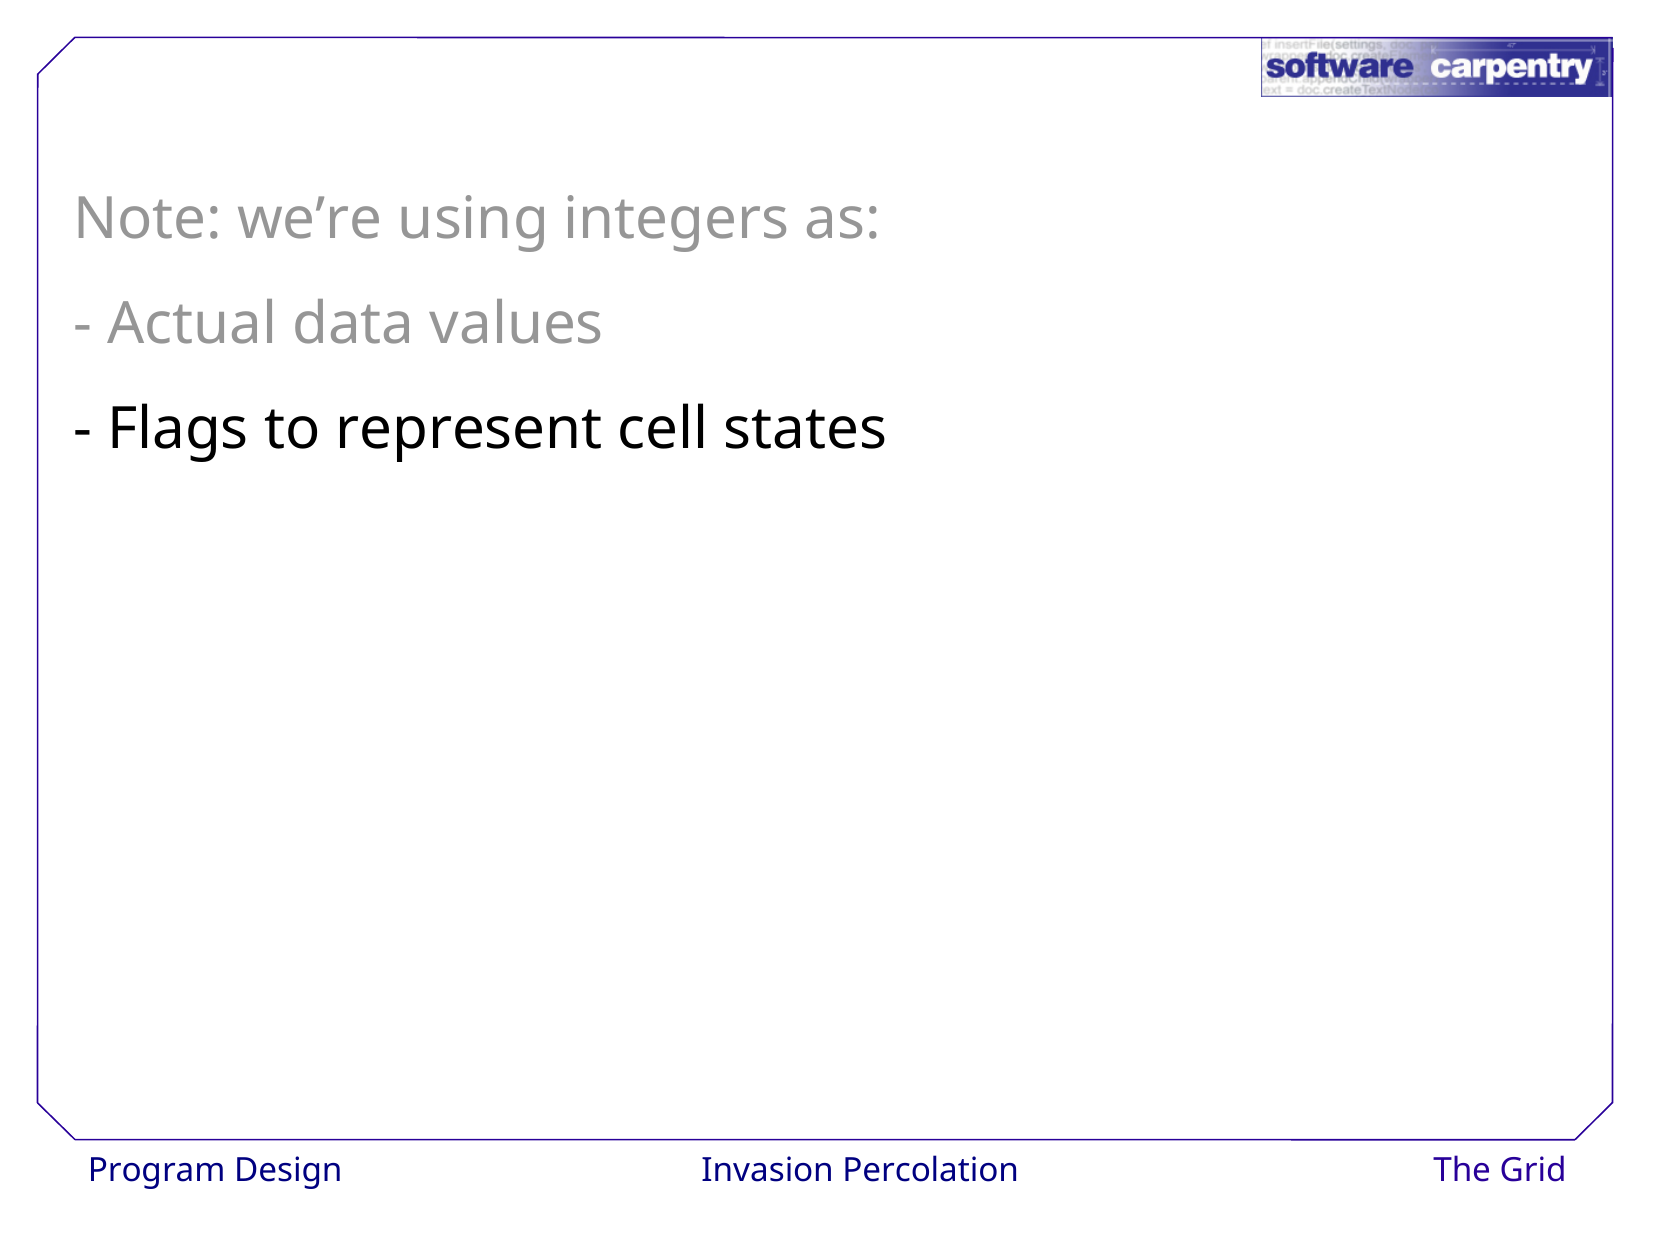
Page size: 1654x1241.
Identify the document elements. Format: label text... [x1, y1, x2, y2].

text_box Note: we’re using integers as: - Actual data values - Flags to represent cell states [58, 138, 1053, 469]
picture [1261, 39, 1613, 97]
